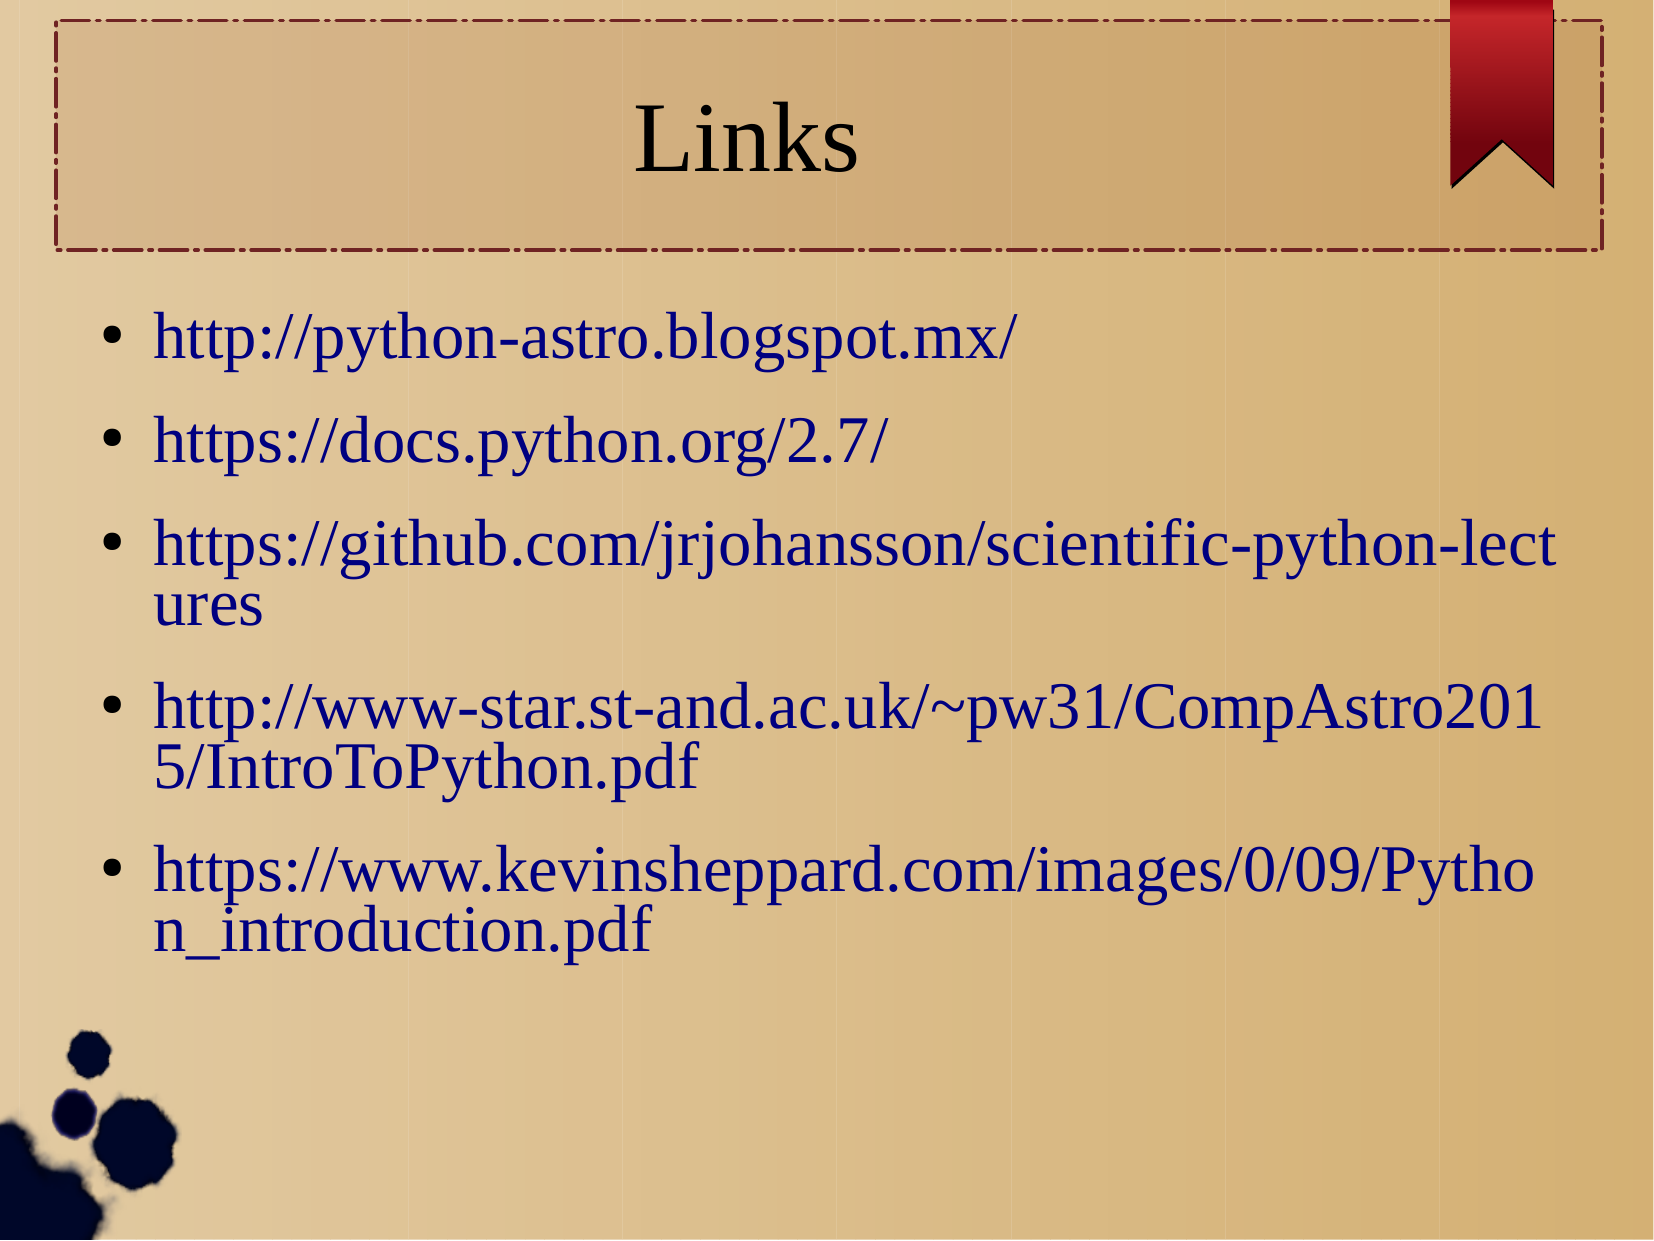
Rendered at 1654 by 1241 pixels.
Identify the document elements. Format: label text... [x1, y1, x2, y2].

title Links [82, 47, 1412, 229]
list http://python-astro.blogspot.mx/ https://docs.python.org/2.7/ https://github.com/jrjohansson/scientific-python-lectures http://www-star.st-and.ac.uk/~pw31/CompAstro2015/IntroToPython.pdf https://www.kevinsheppard.com/images/0/09/Python_introduction.pdf [82, 299, 1571, 1019]
